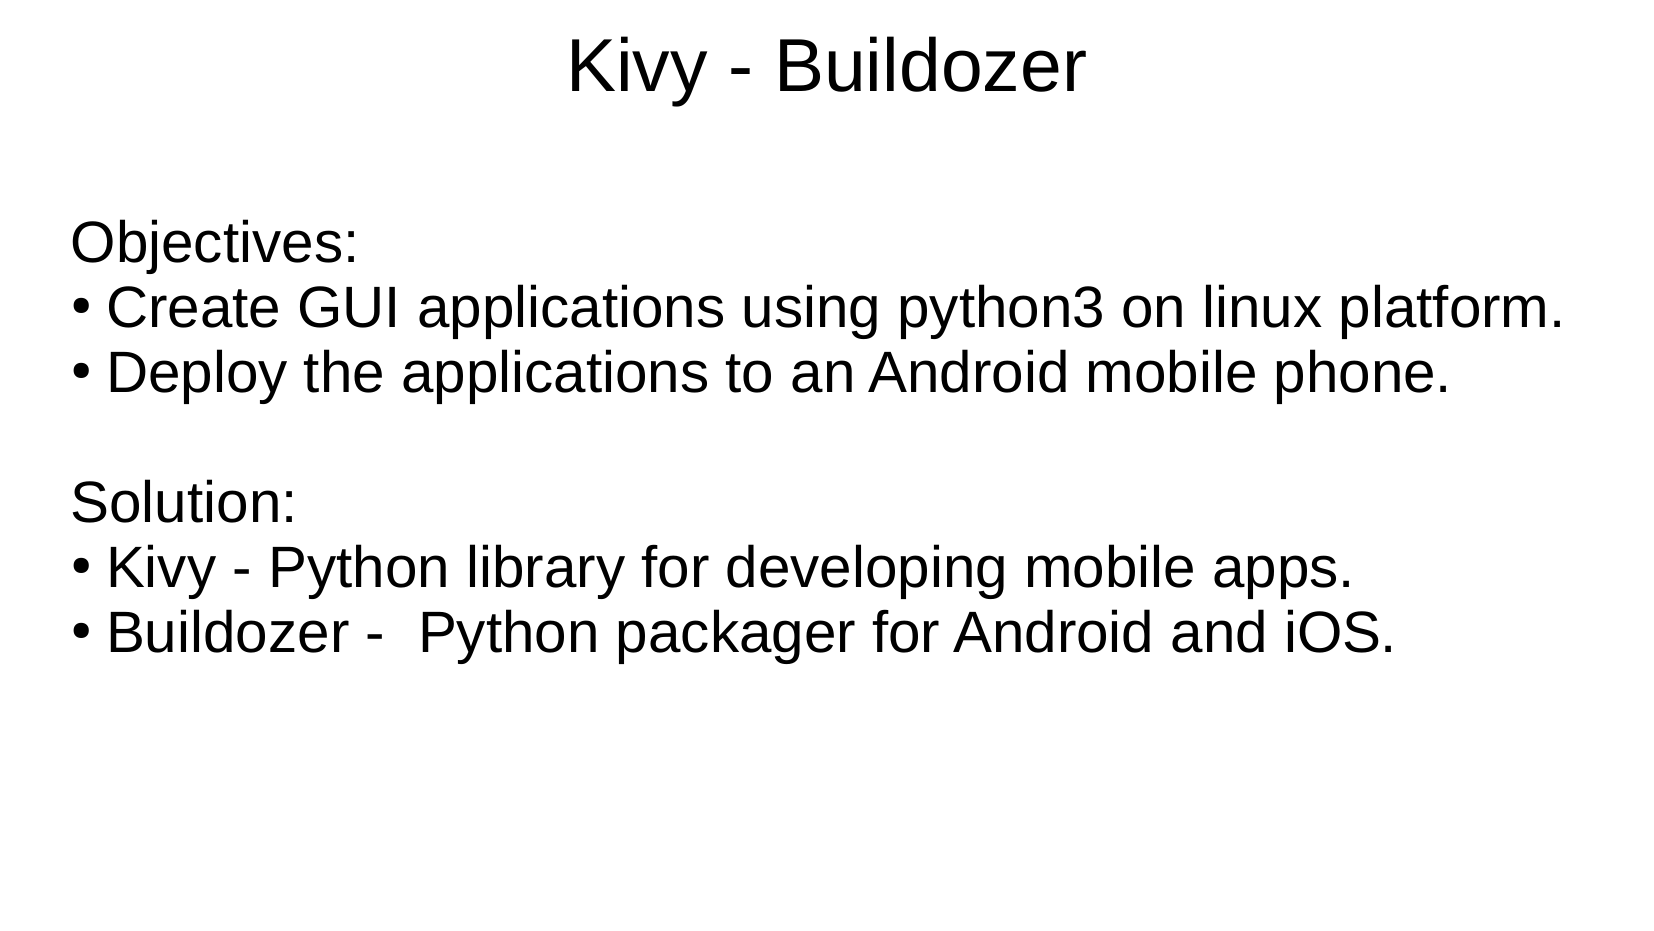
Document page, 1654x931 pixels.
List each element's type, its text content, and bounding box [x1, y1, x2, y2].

title Kivy - Buildozer [82, 11, 1571, 119]
subtitle Objectives: Create GUI applications using python3 on linux platform. Deploy the applications to an Android mobile phone. Solution: Kivy - Python library for developing mobile apps. Buildozer - Python packager for Android and iOS. [70, 177, 1619, 698]
